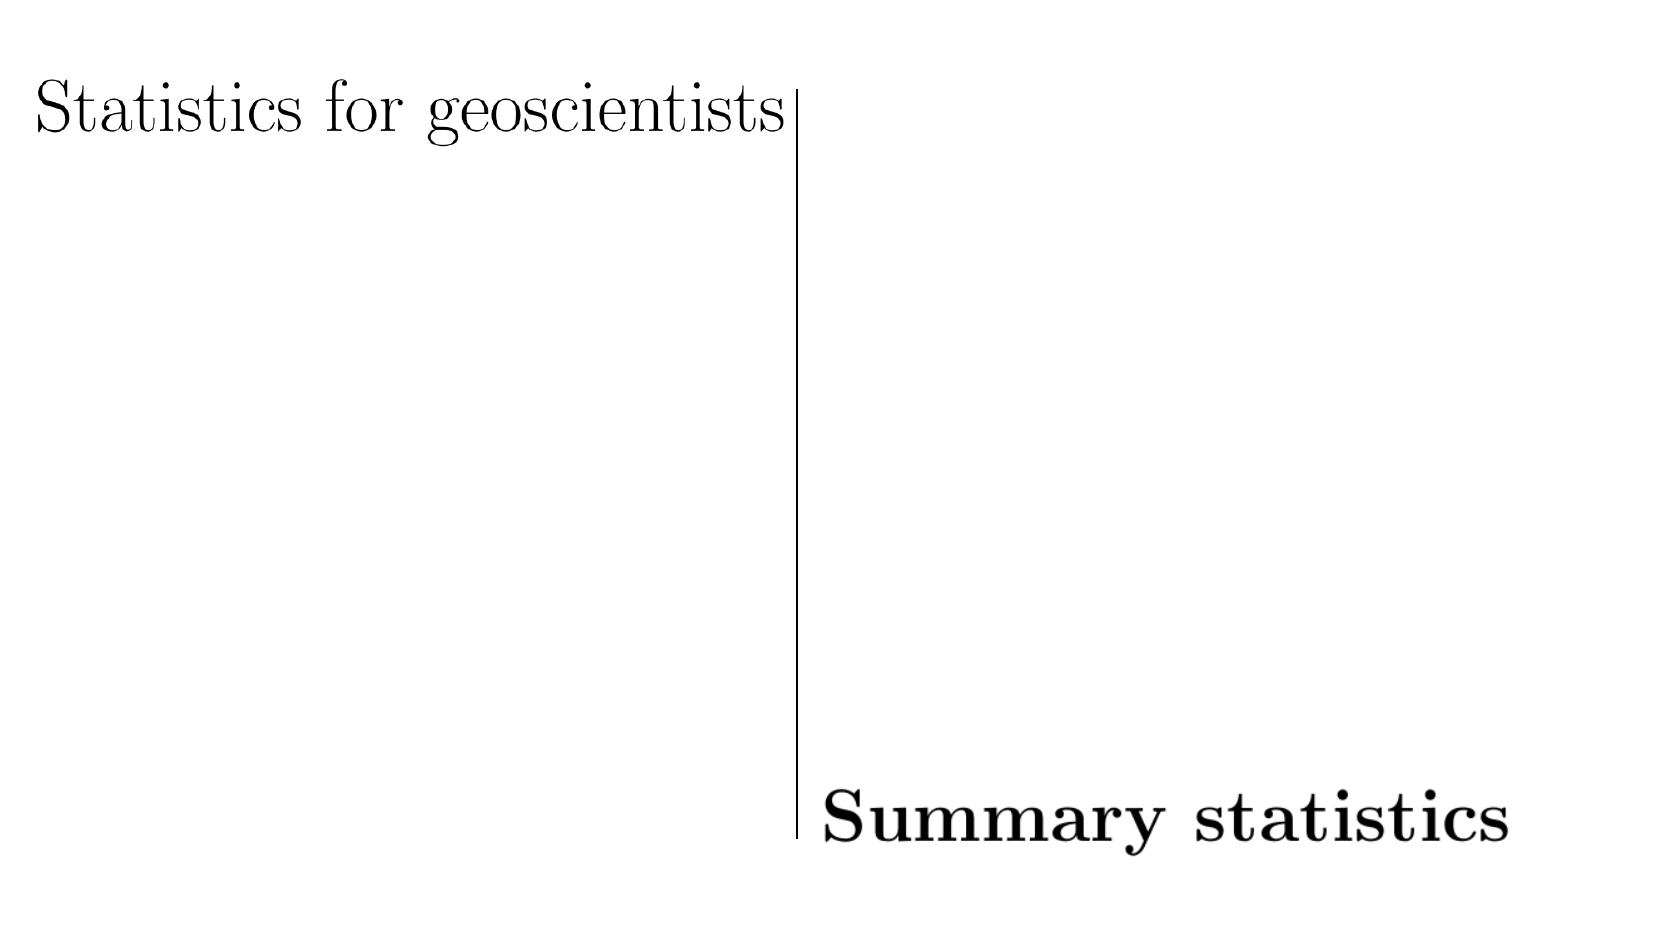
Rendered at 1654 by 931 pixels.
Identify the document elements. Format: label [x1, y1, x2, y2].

picture [816, 779, 1512, 860]
picture [29, 71, 792, 149]
